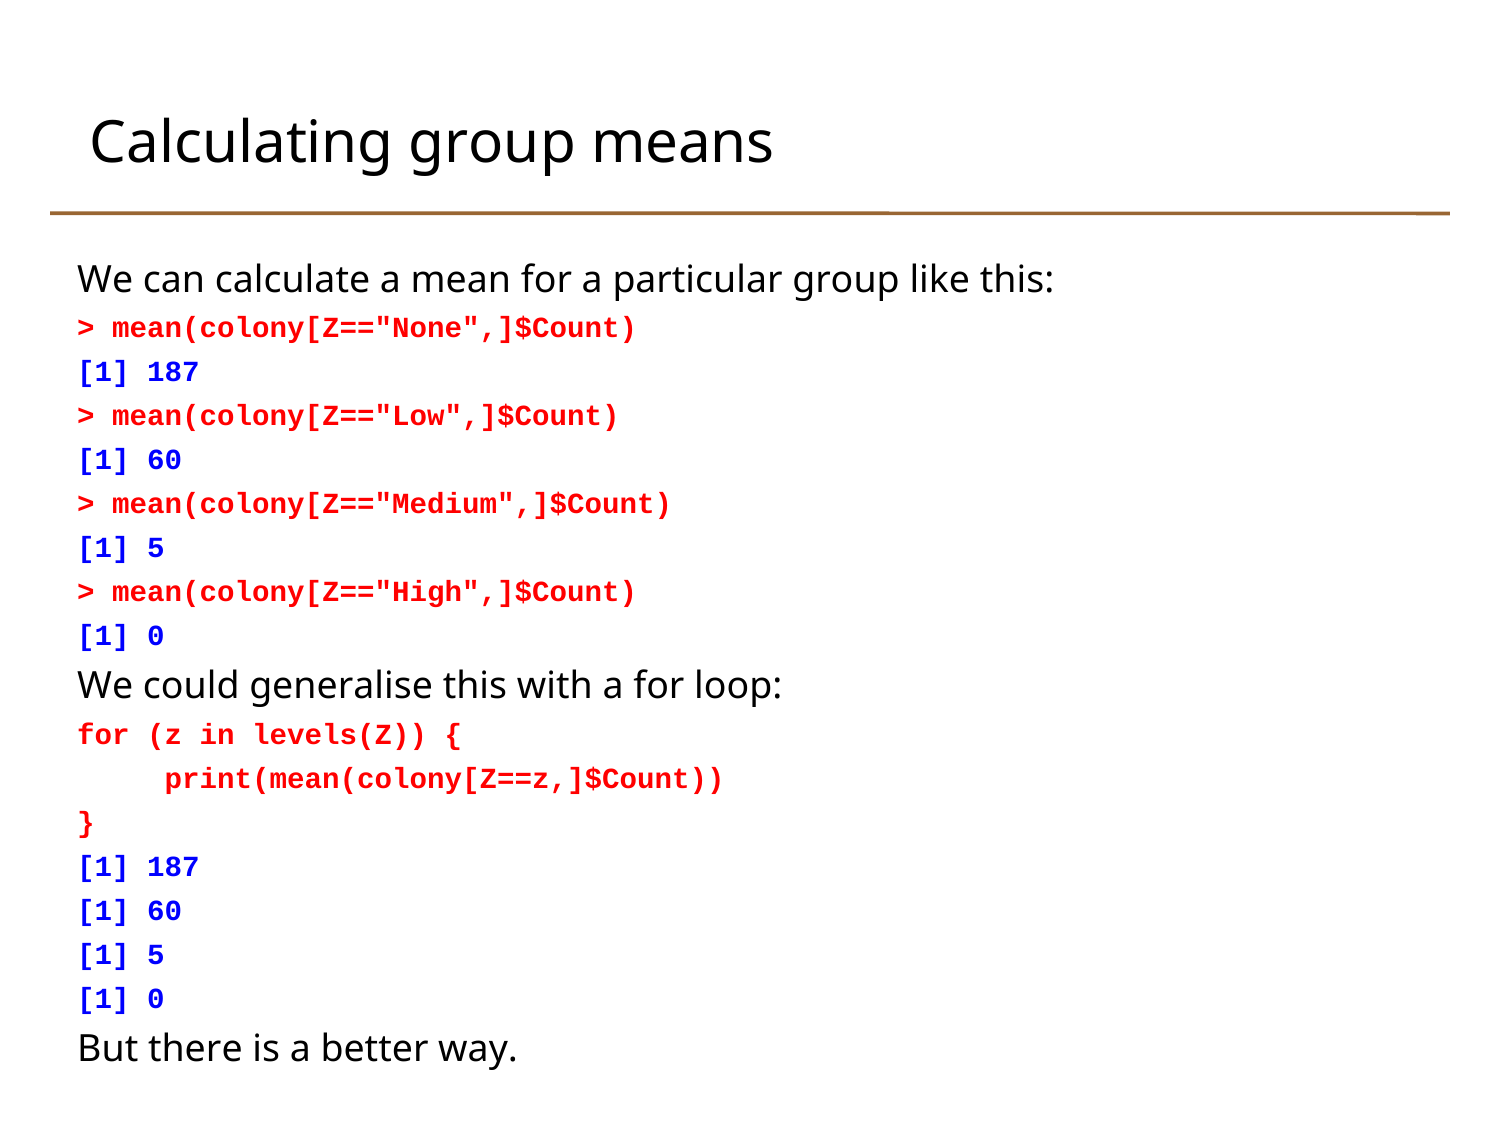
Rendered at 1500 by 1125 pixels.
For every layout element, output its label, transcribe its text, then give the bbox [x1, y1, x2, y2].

text_box We can calculate a mean for a particular group like this: > mean(colony[Z=="None",]$Count) [1] 187 > mean(colony[Z=="Low",]$Count) [1] 60 > mean(colony[Z=="Medium",]$Count) [1] 5 > mean(colony[Z=="High",]$Count) [1] 0 We could generalise this with a for loop: for (z in levels(Z)) { print(mean(colony[Z==z,]$Count)) } [1] 187 [1] 60 [1] 5 [1] 0 But there is a better way. [62, 246, 1434, 1076]
text_box Calculating group means [75, 44, 1425, 233]
